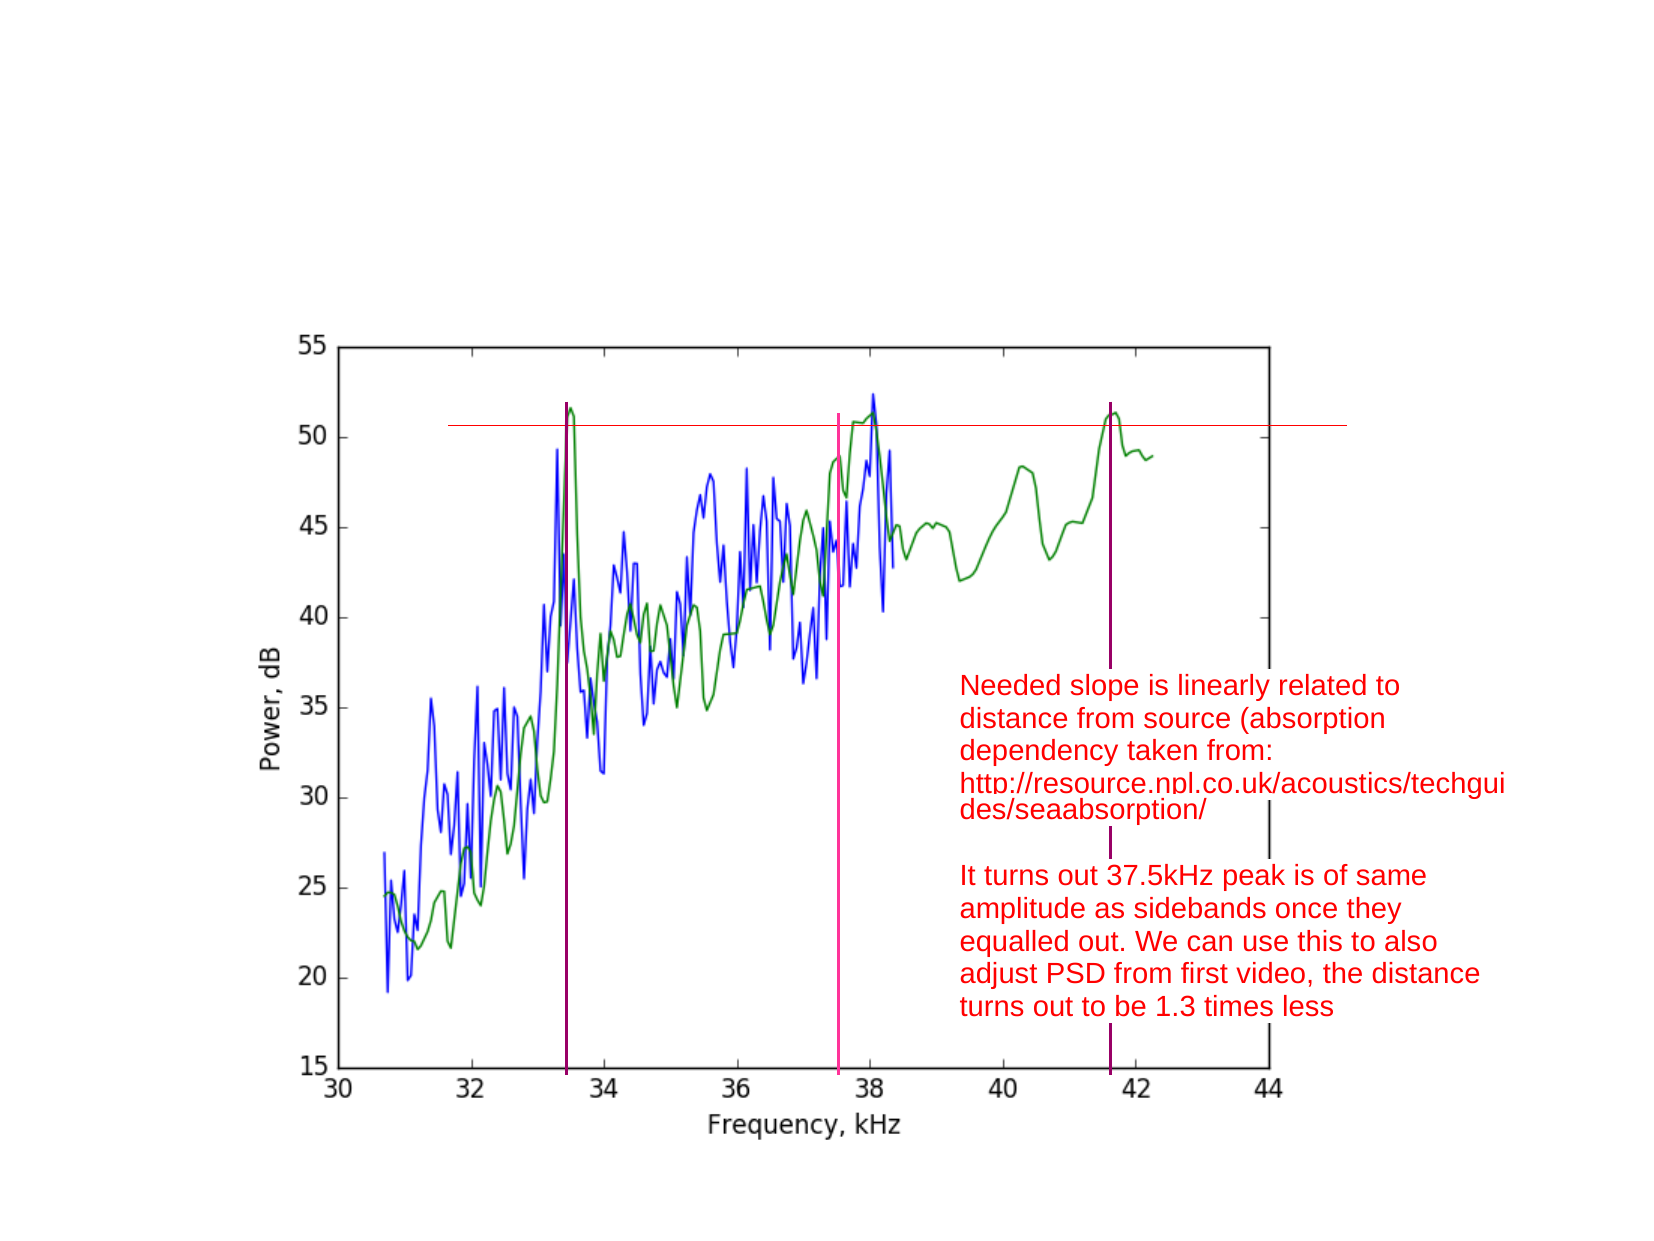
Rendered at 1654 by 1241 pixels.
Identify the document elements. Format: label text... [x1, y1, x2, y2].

text_box Needed slope is linearly related to distance from source (absorption dependency taken from: http://resource.npl.co.uk/acoustics/techguides/seaabsorption/ It turns out 37.5kHz peak is of same amplitude as sidebands once they equalled out. We can use this to also adjust PSD from first video, the distance turns out to be 1.3 times less [944, 661, 1524, 1004]
picture [188, 257, 1389, 1158]
